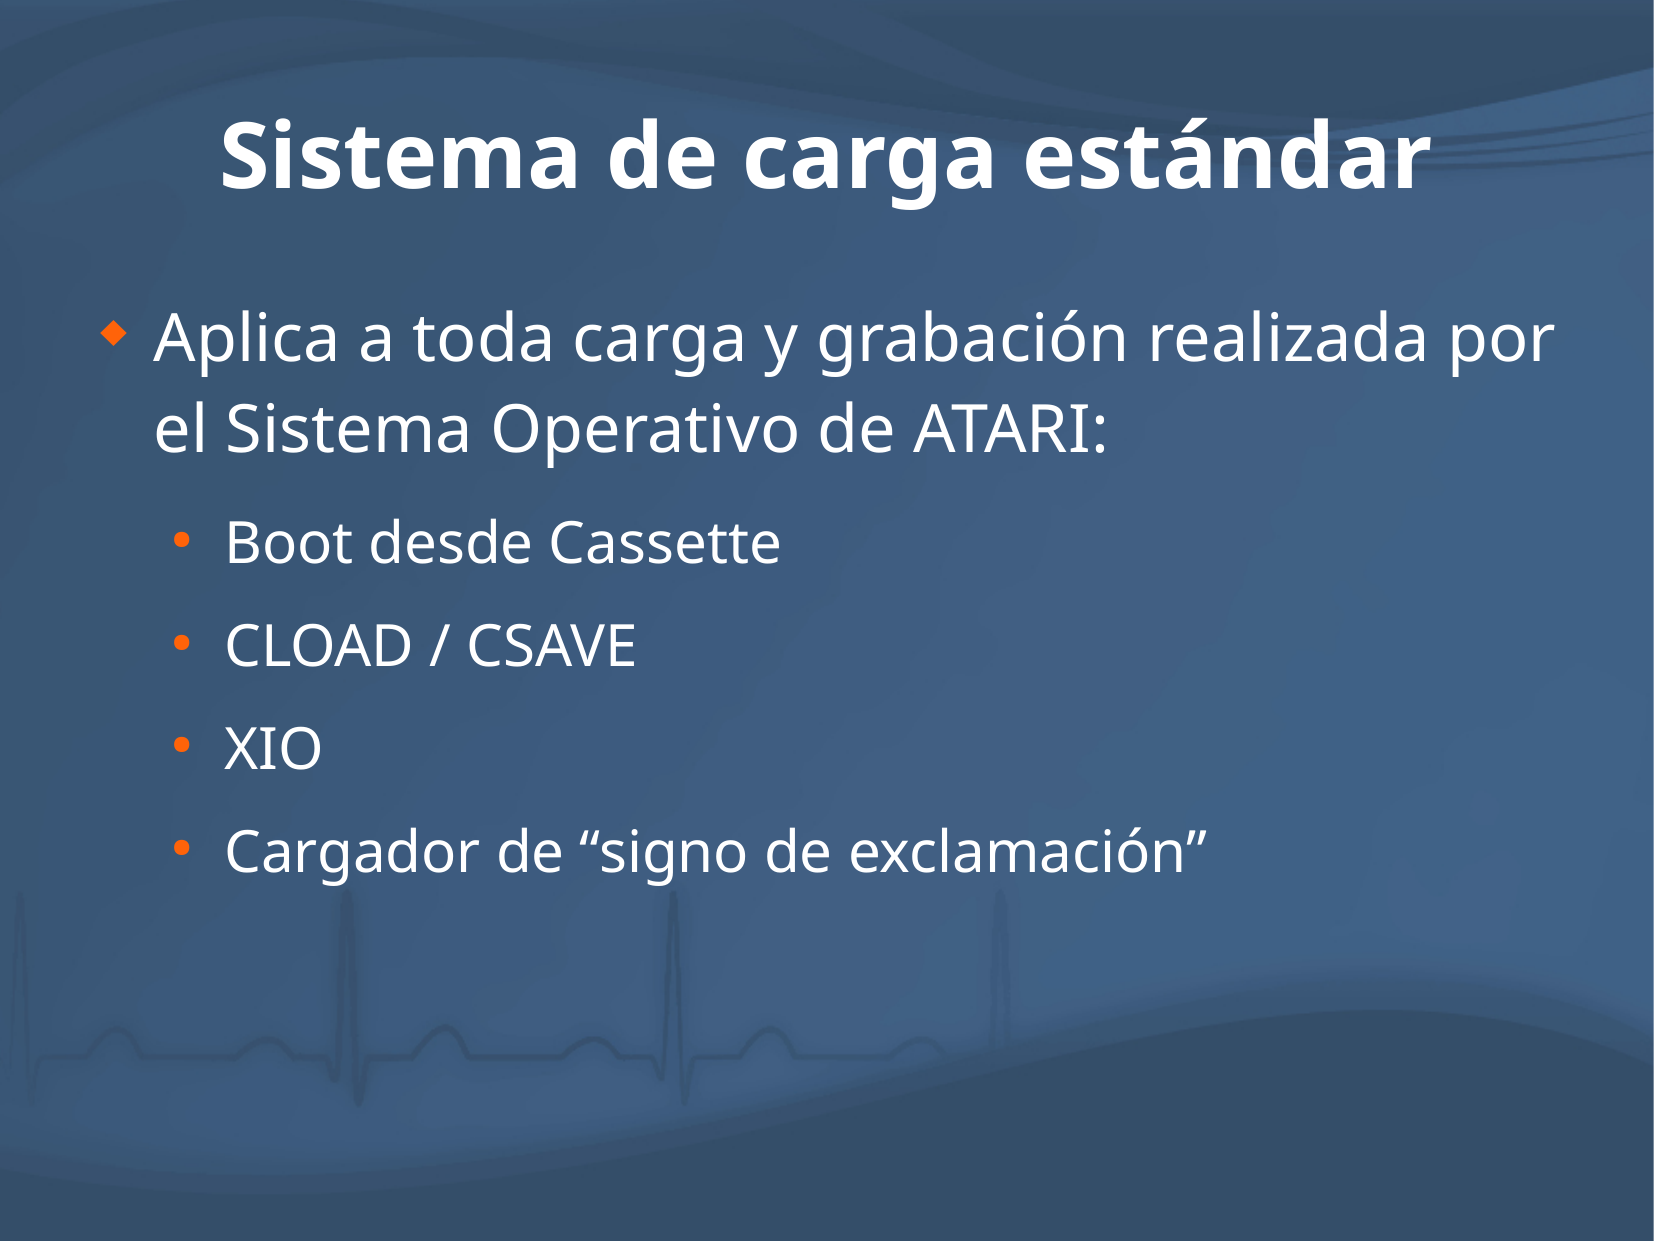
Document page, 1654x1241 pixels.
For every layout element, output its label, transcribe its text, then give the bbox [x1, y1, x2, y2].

title Sistema de carga estándar [82, 56, 1571, 250]
picture [0, 0, 1654, 1241]
list Aplica a toda carga y grabación realizada por el Sistema Operativo de ATARI: Boot desde Cassette CLOAD / CSAVE XIO Cargador de “signo de exclamación” [82, 290, 1571, 1109]
